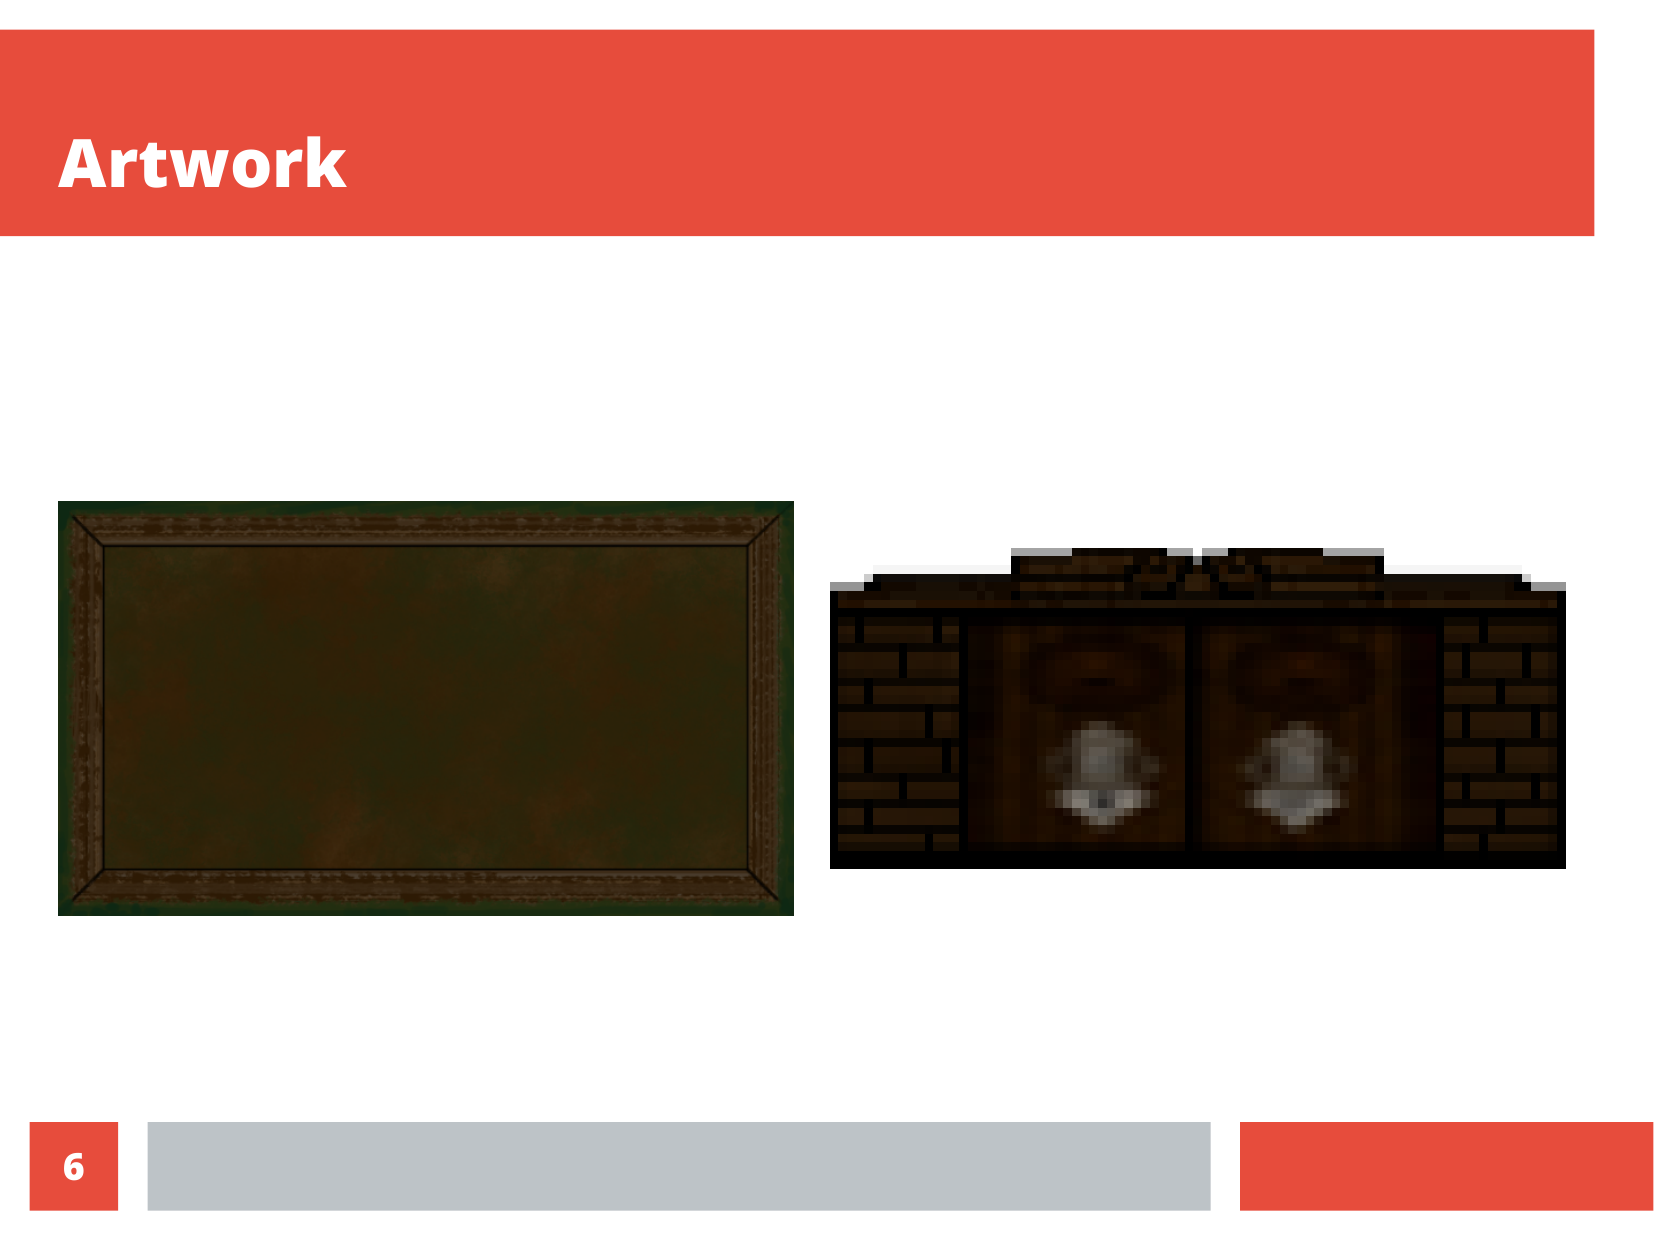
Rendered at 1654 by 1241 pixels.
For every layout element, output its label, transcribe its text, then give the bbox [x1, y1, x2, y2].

picture [58, 501, 794, 916]
title Artwork [59, 59, 1595, 207]
picture [830, 548, 1566, 869]
